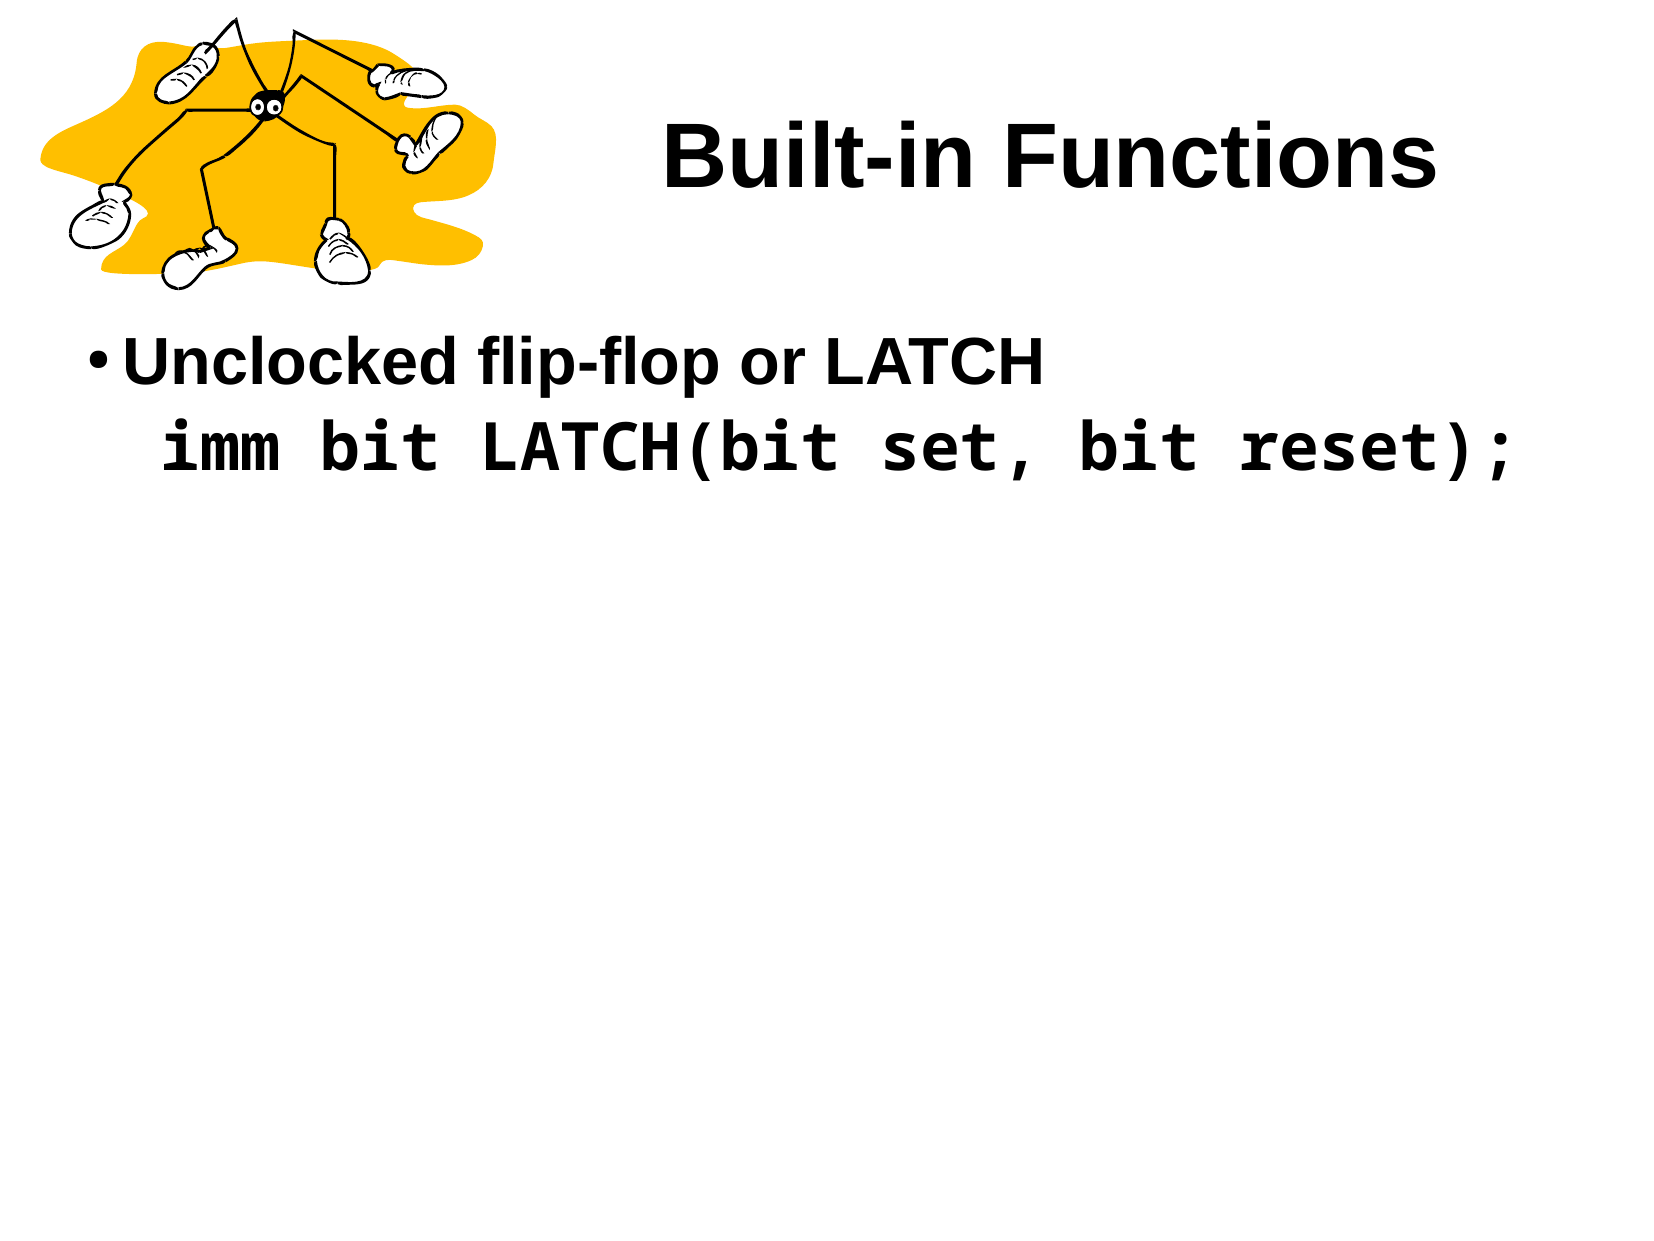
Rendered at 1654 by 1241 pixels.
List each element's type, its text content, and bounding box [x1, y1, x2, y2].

subtitle Unclocked flip-flop or LATCH imm bit LATCH(bit set, bit reset); [86, 262, 1575, 1241]
picture [40, 17, 497, 291]
title Built-in Functions [531, 49, 1571, 262]
